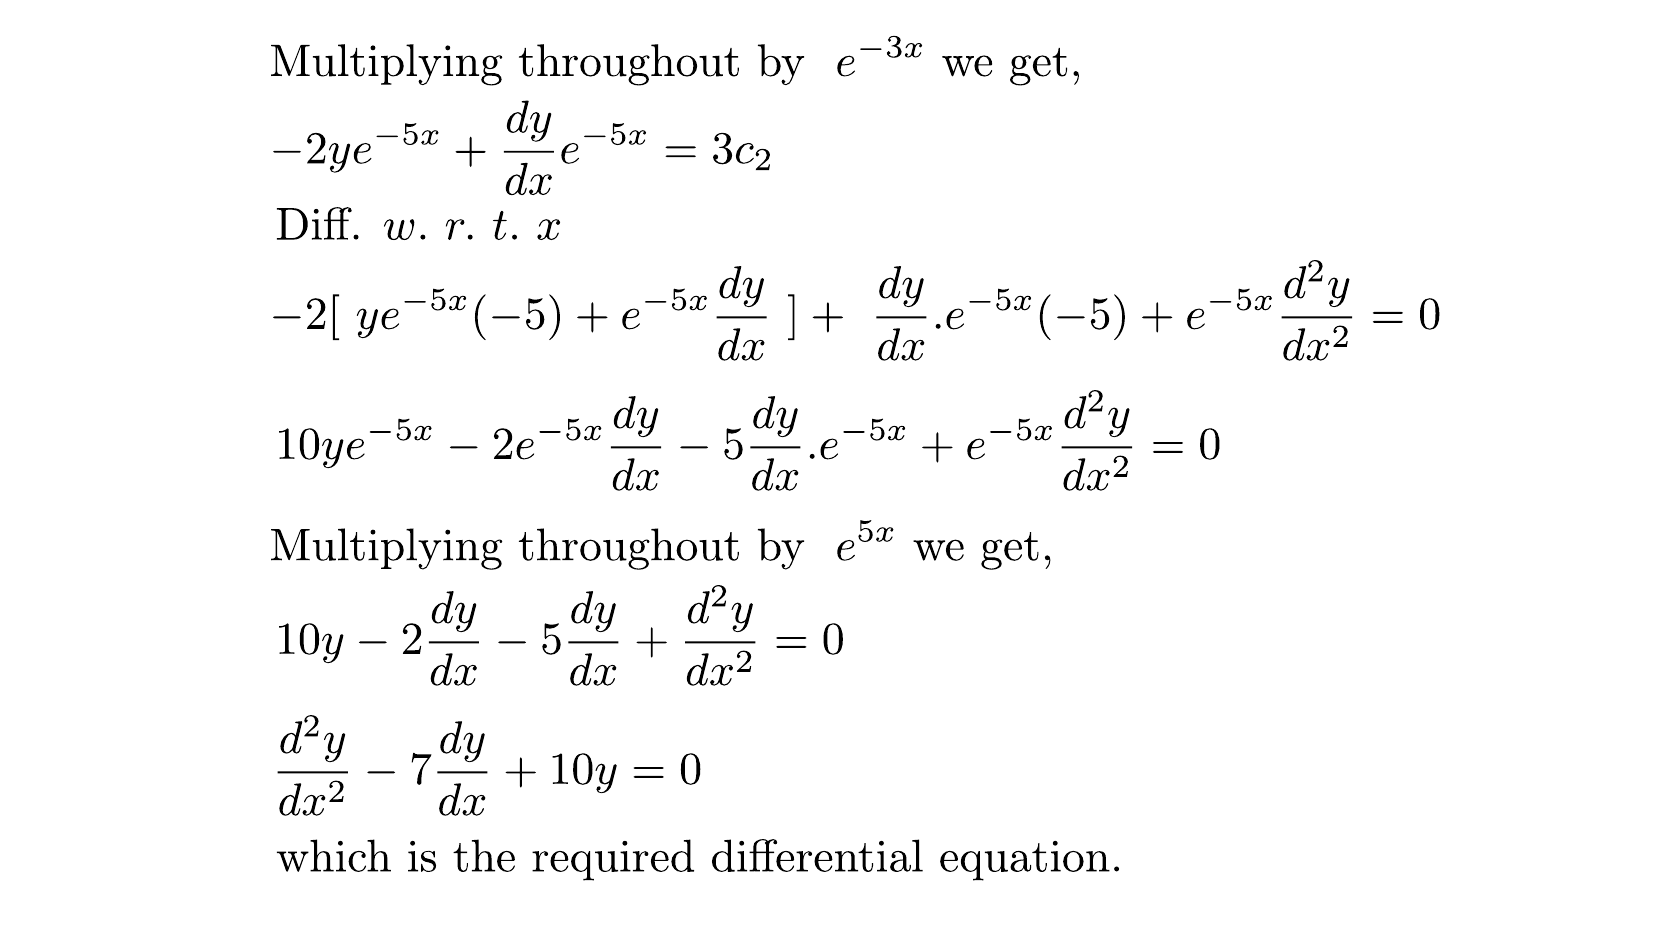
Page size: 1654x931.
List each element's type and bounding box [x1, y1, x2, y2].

text_box [271, 35, 1079, 86]
text_box [271, 260, 1440, 361]
text_box [276, 207, 561, 241]
text_box [277, 390, 1220, 491]
text_box [276, 839, 1120, 881]
text_box [271, 100, 770, 196]
text_box [277, 585, 843, 686]
text_box [277, 715, 701, 816]
text_box [271, 520, 1051, 570]
subtitle [47, 35, 1619, 875]
